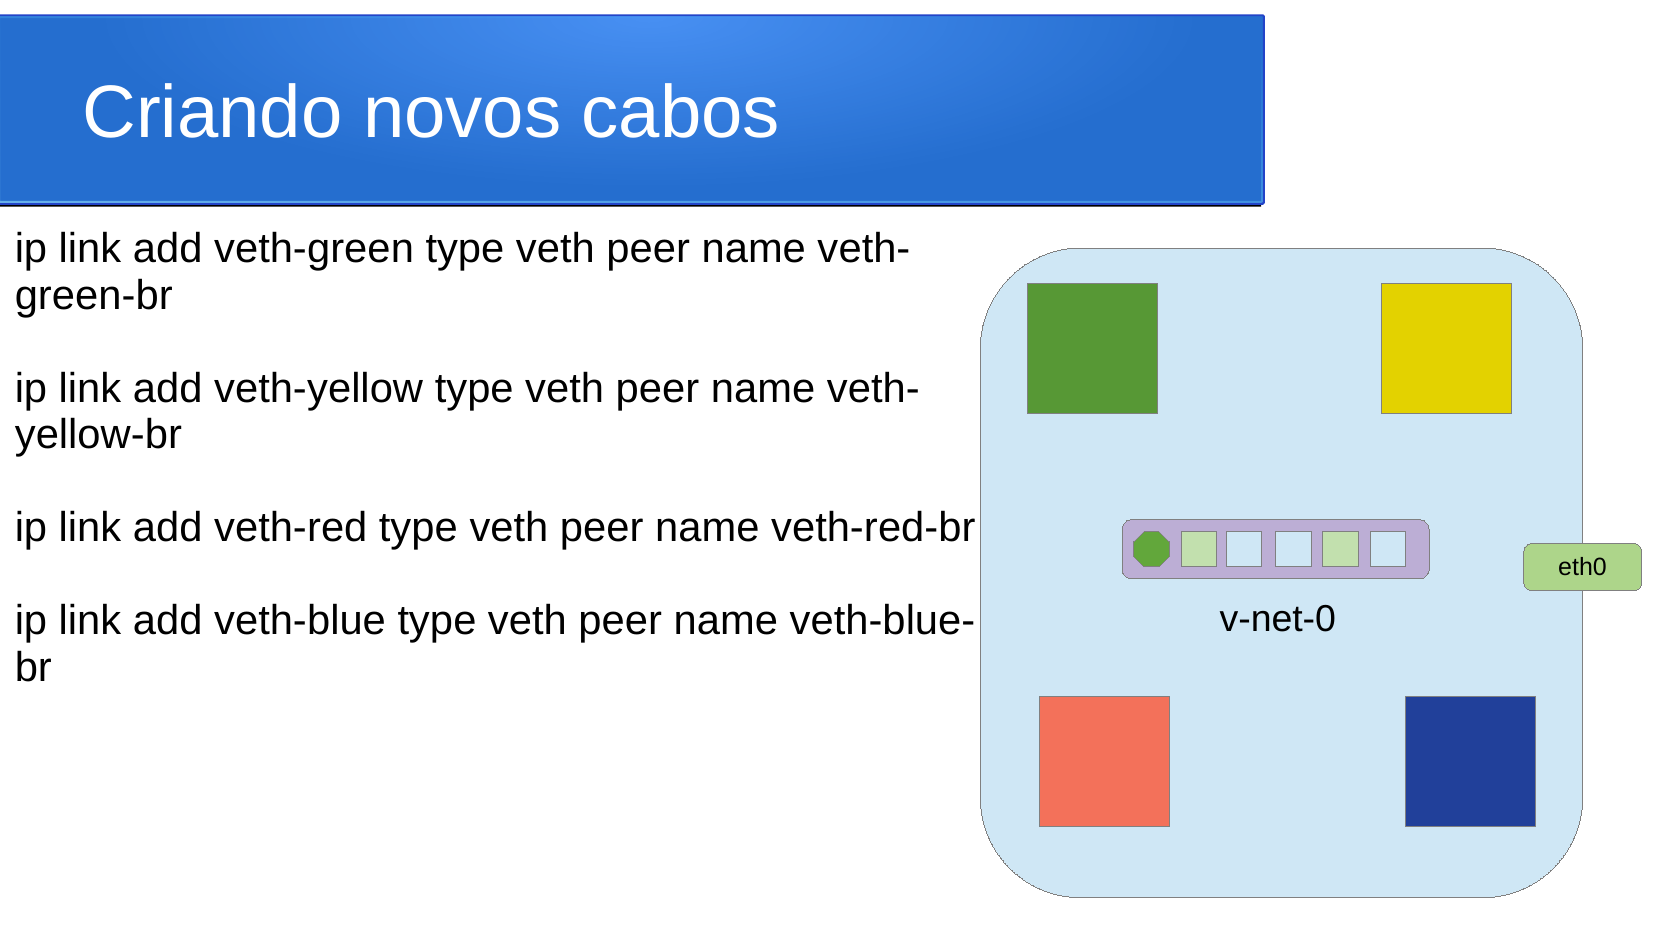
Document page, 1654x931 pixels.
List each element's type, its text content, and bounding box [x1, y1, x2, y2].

text_box v-net-0 [1204, 590, 1371, 648]
title Criando novos cabos [82, 35, 1235, 189]
text_box ip link add veth-green type veth peer name veth-green-br ip link add veth-yellow type veth peer name veth-yellow-br ip link add veth-red type veth peer name veth-red-br ip link add veth-blue type veth peer name veth-blue-br [0, 217, 993, 931]
text_box eth0 [1523, 543, 1642, 591]
text_box [993, 248, 1583, 898]
